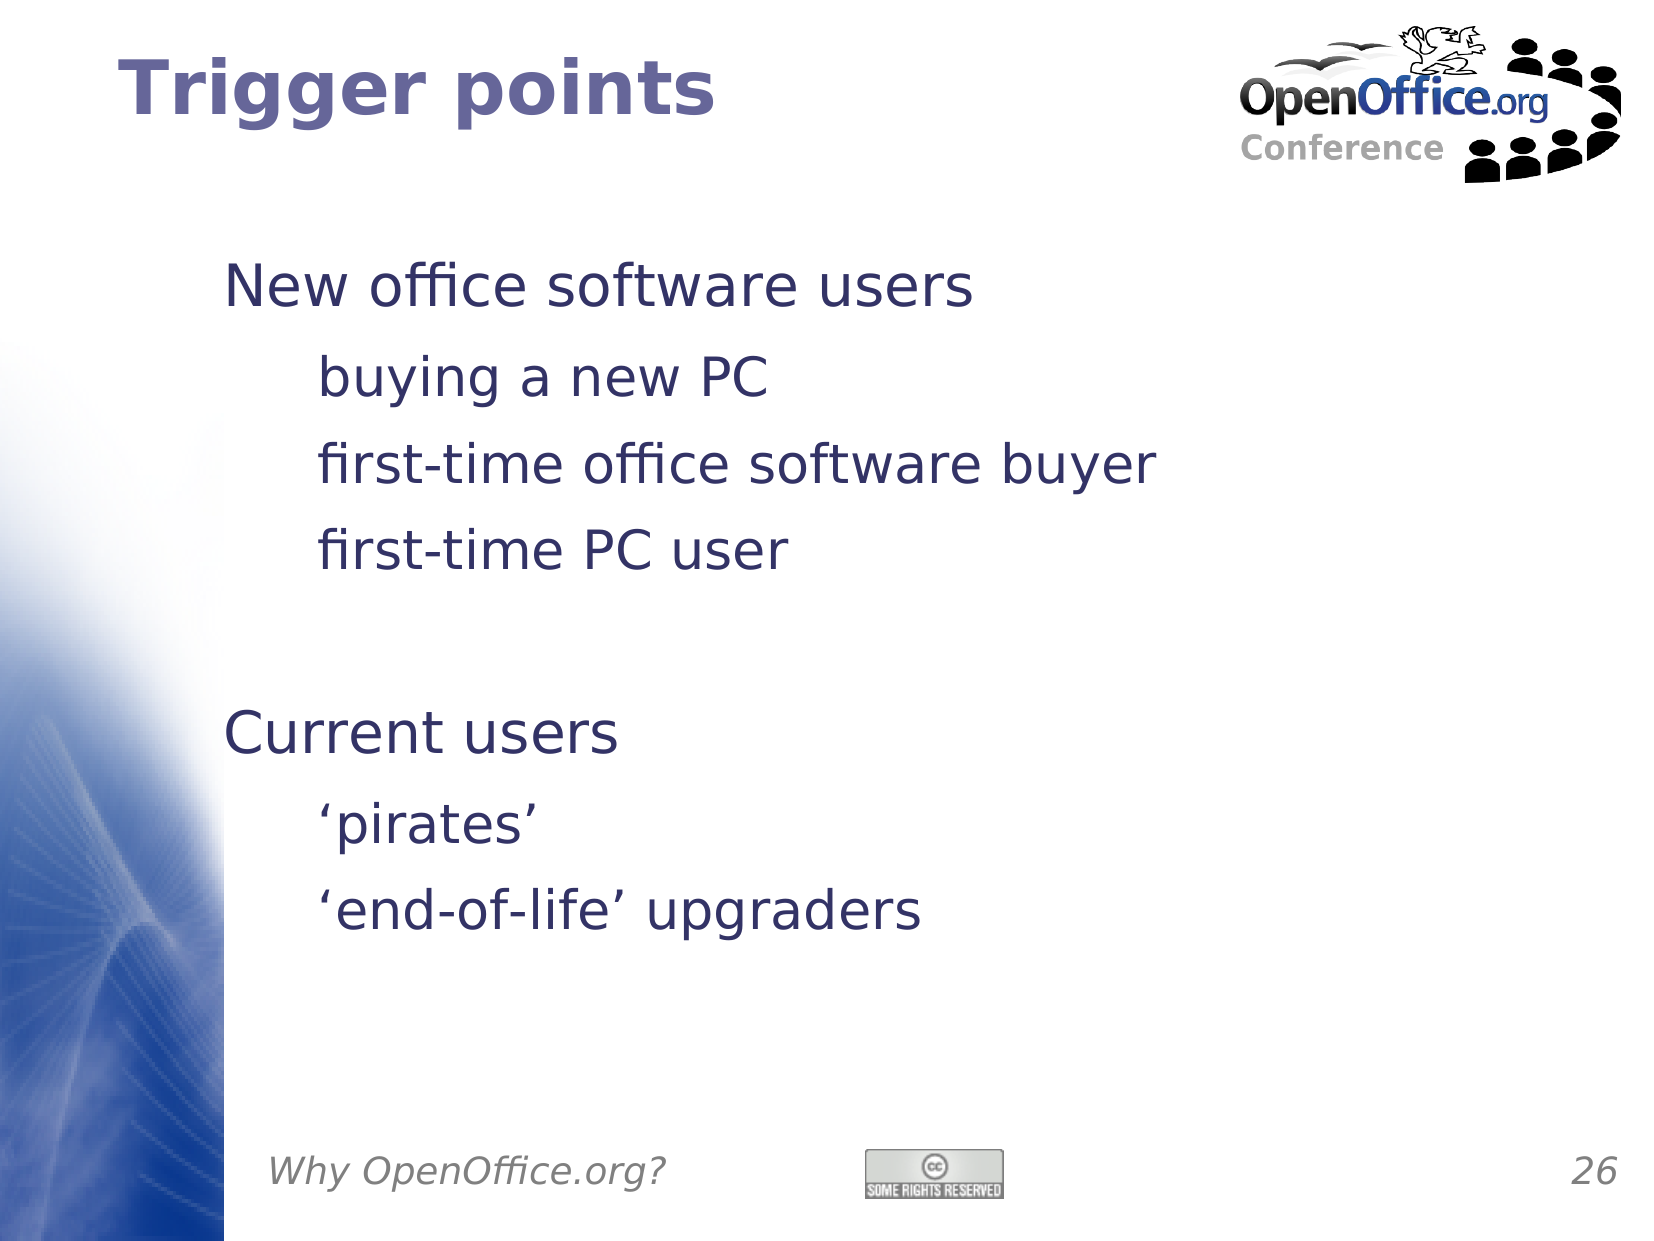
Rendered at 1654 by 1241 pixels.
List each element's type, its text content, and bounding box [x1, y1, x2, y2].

title Trigger points [29, 29, 1216, 149]
picture [1240, 26, 1621, 183]
list New office software users buying a new PC first-time office software buyer first-time PC user Current users ‘pirates’ ‘end-of-life’ upgraders [223, 236, 1619, 1133]
picture [0, 0, 224, 1241]
